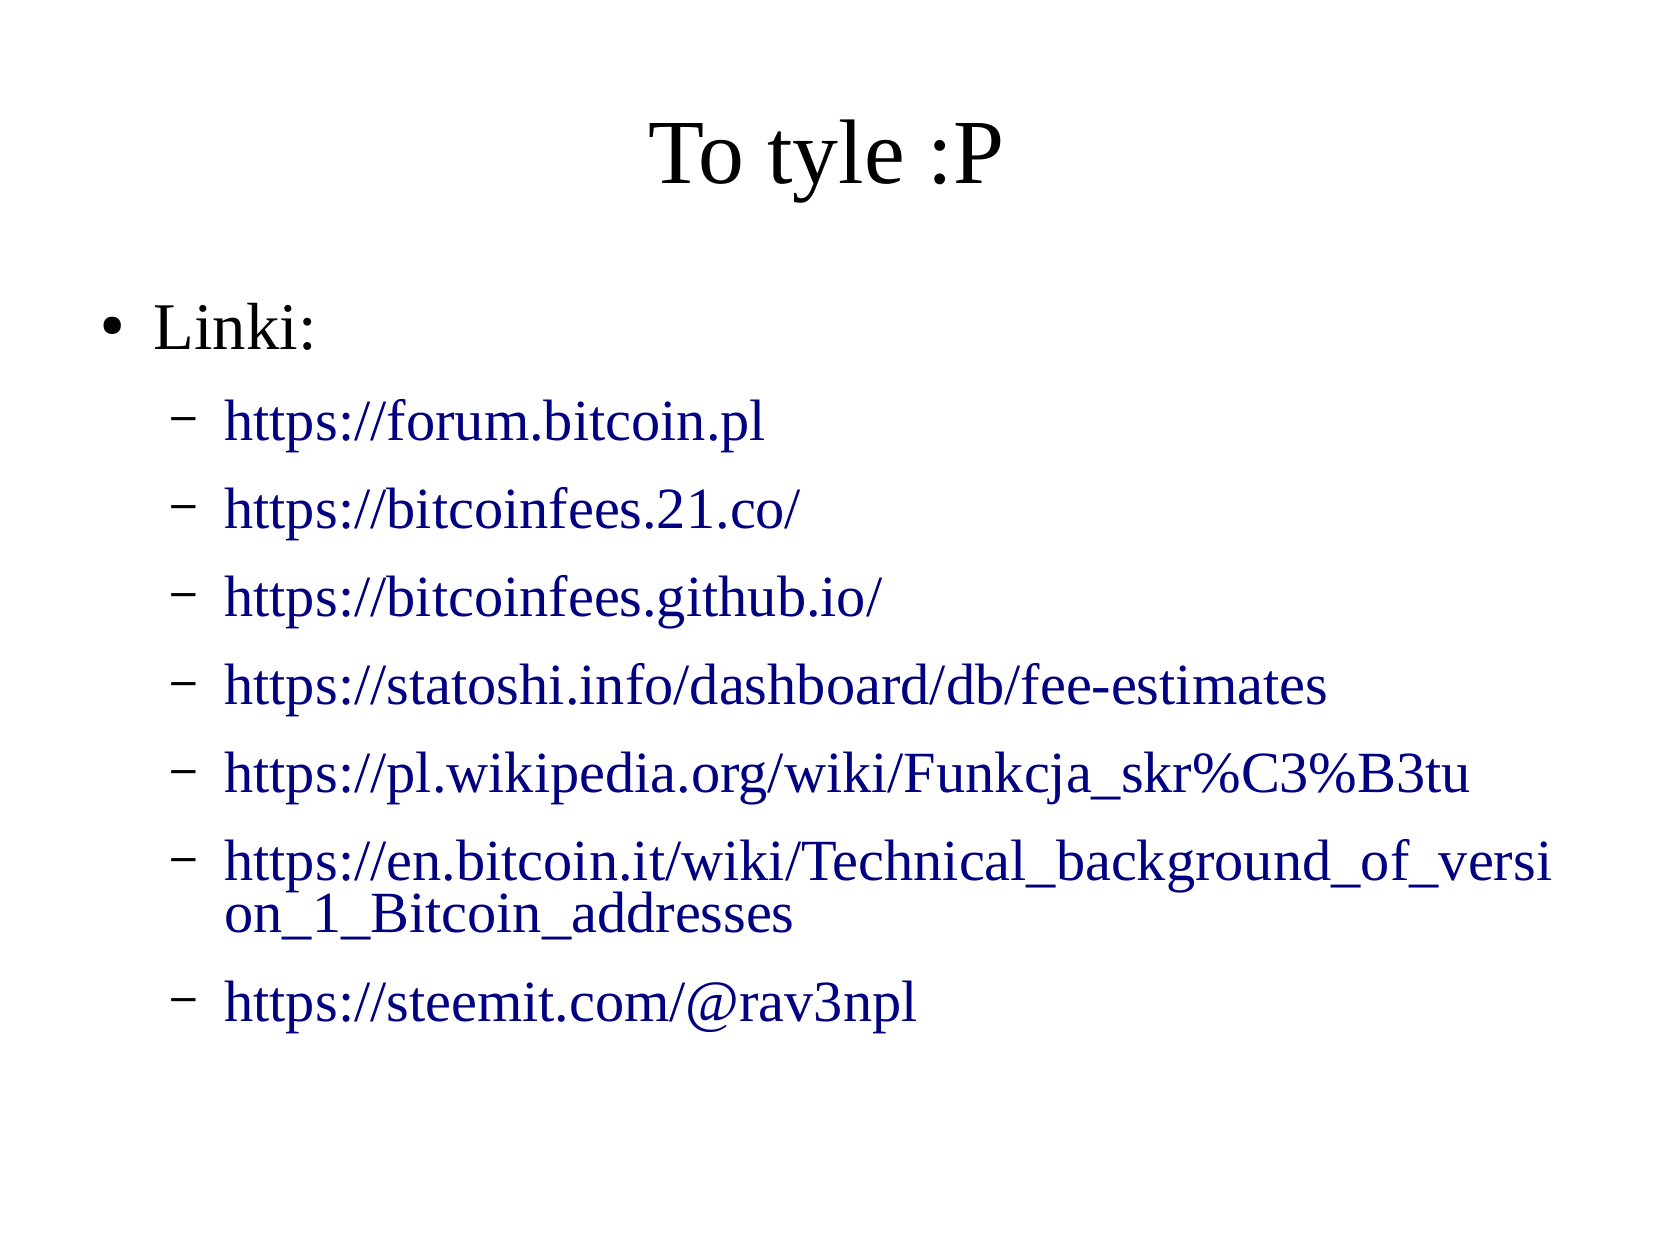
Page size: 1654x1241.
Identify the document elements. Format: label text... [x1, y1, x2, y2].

title To tyle :P [82, 49, 1571, 257]
list Linki: https://forum.bitcoin.pl https://bitcoinfees.21.co/ https://bitcoinfees.github.io/ https://statoshi.info/dashboard/db/fee-estimates https://pl.wikipedia.org/wiki/Funkcja_skr%C3%B3tu https://en.bitcoin.it/wiki/Technical_background_of_version_1_Bitcoin_addresses https://steemit.com/@rav3npl [82, 290, 1571, 1010]
